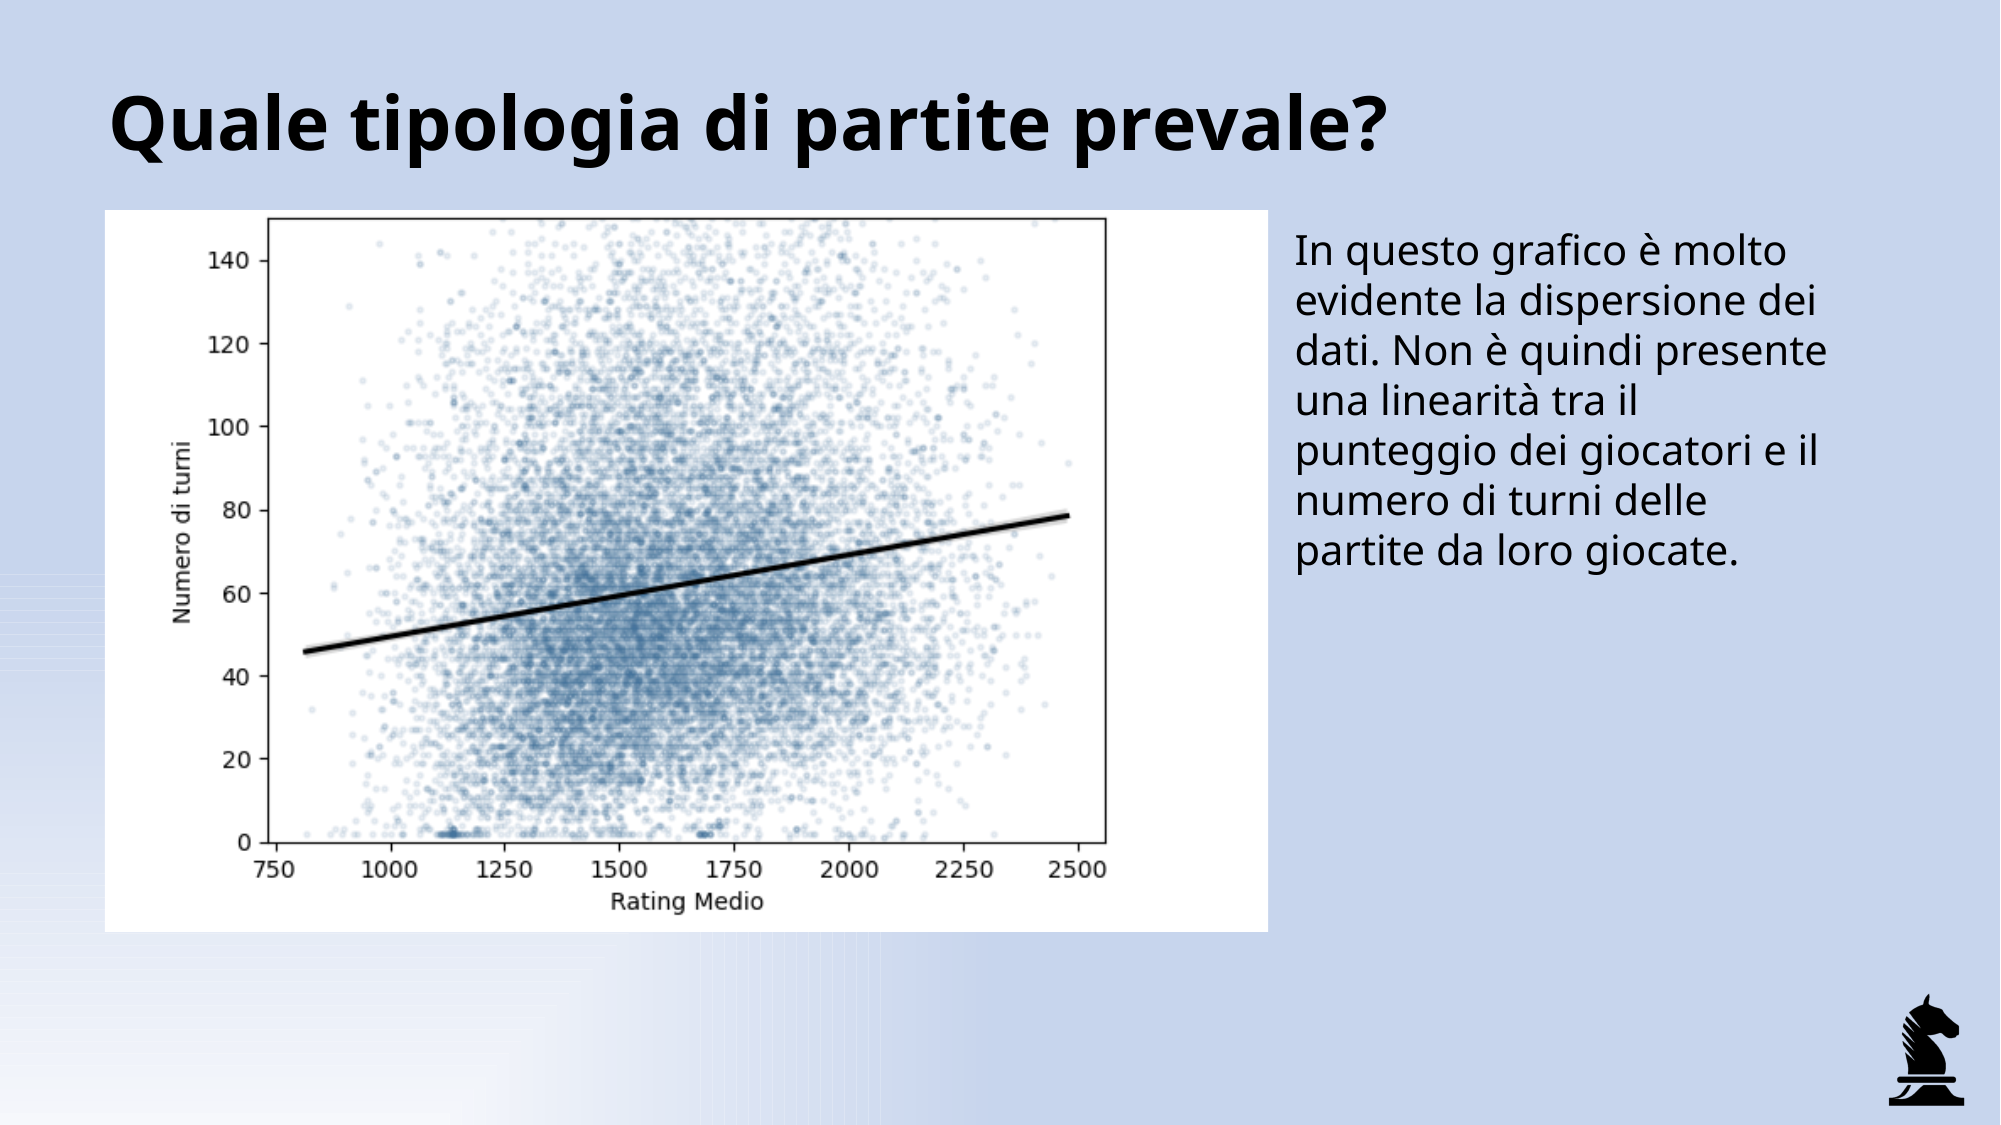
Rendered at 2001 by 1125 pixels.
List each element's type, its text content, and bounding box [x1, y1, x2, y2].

text_box In questo grafico è molto evidente la dispersione dei dati. Non è quindi presente una linearità tra il punteggio dei giocatori e il numero di turni delle partite da loro giocate. [1279, 216, 1850, 586]
picture [104, 210, 1269, 932]
text_box Quale tipologia di partite prevale? [93, 68, 1882, 175]
picture [1850, 975, 2000, 1125]
